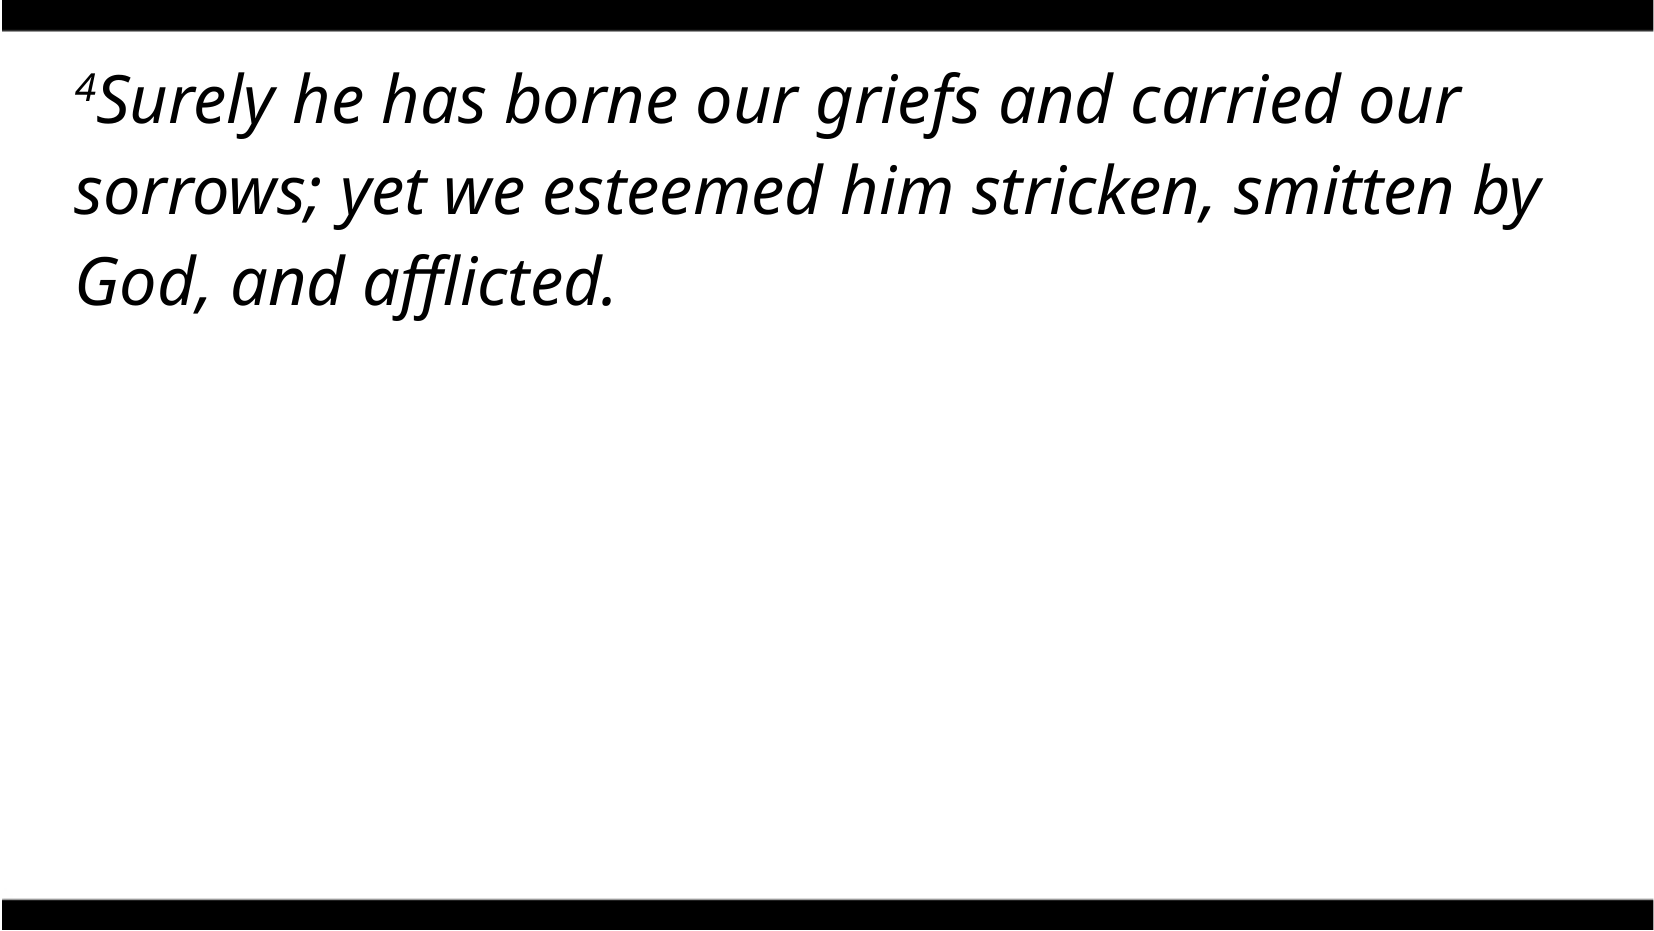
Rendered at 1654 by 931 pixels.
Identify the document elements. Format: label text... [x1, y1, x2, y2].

picture [2, 0, 1654, 930]
text_box 4Surely he has borne our griefs and carried our sorrows; yet we esteemed him stricken, smitten by God, and afflicted. [60, 45, 1591, 361]
